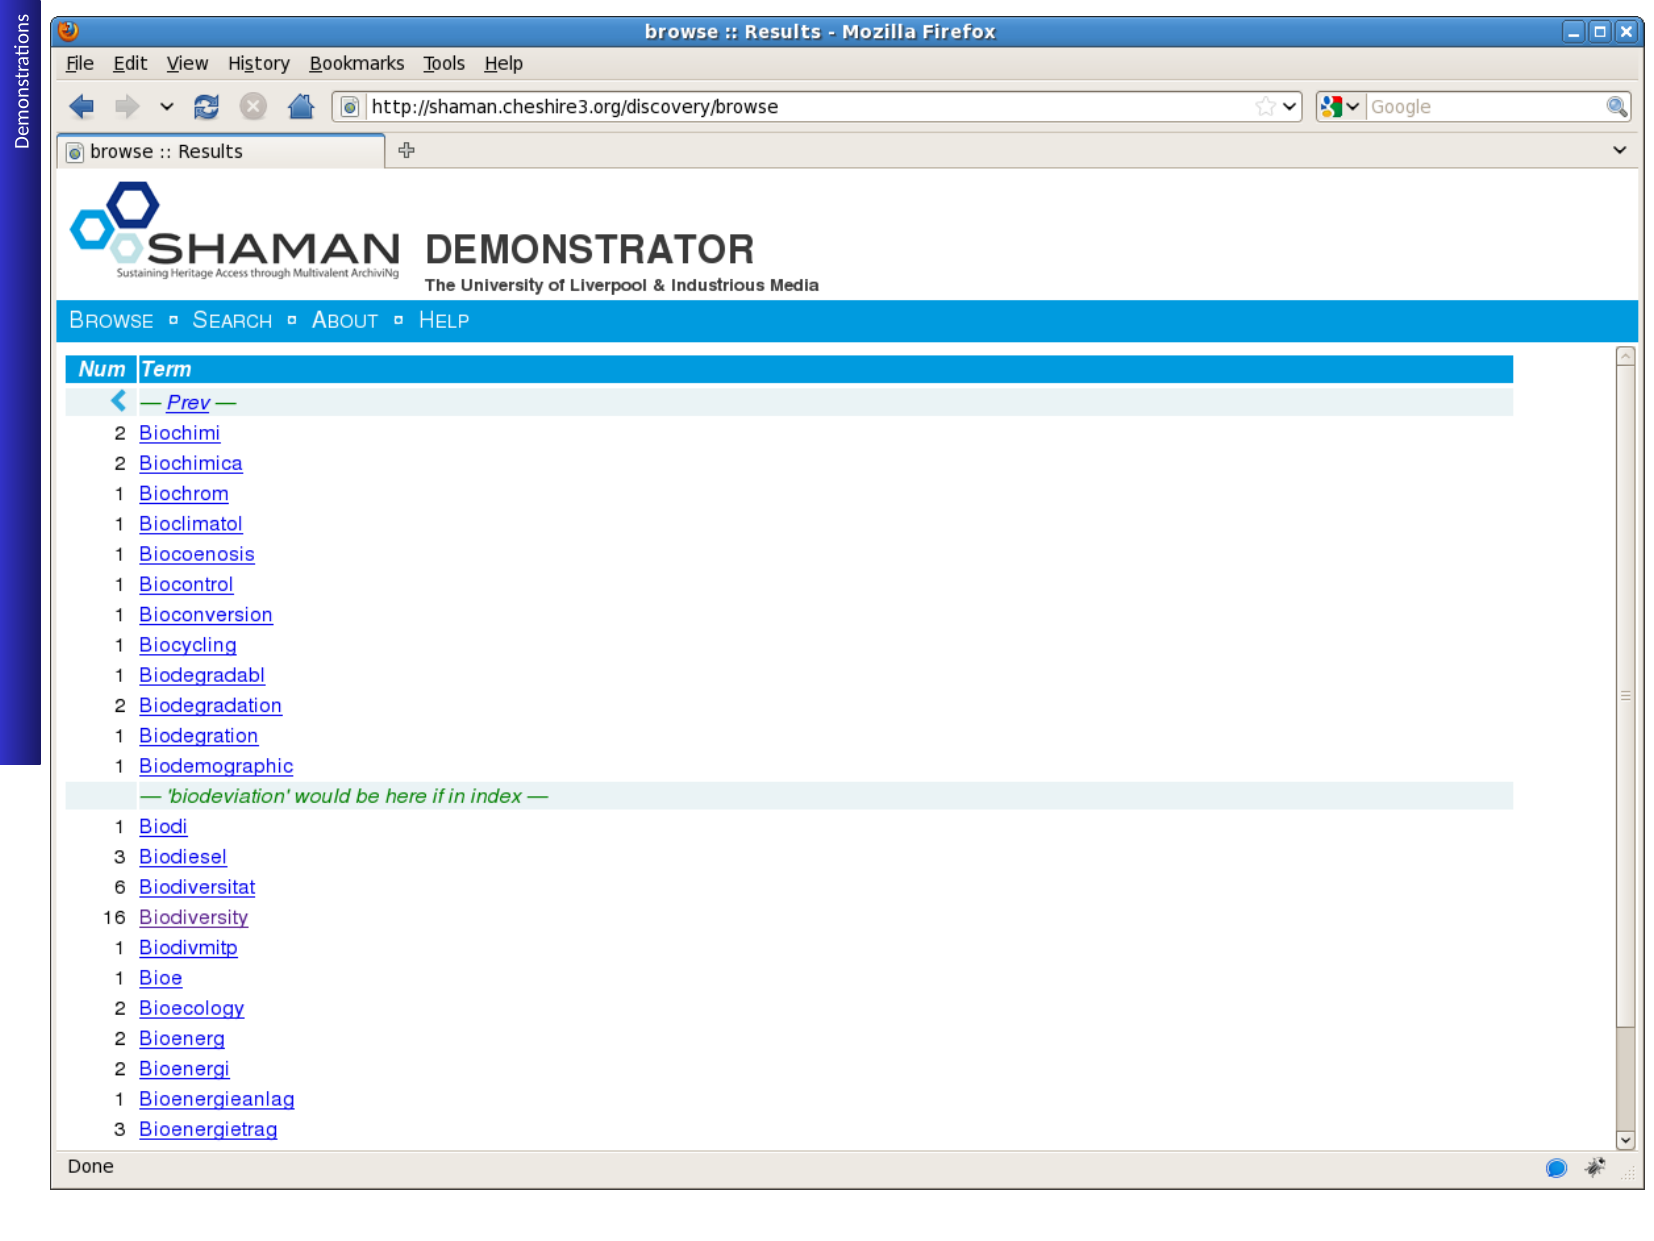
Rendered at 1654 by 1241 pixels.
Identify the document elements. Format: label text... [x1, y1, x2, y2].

picture [50, 16, 1645, 1191]
text_box Demonstrations [0, 0, 41, 765]
